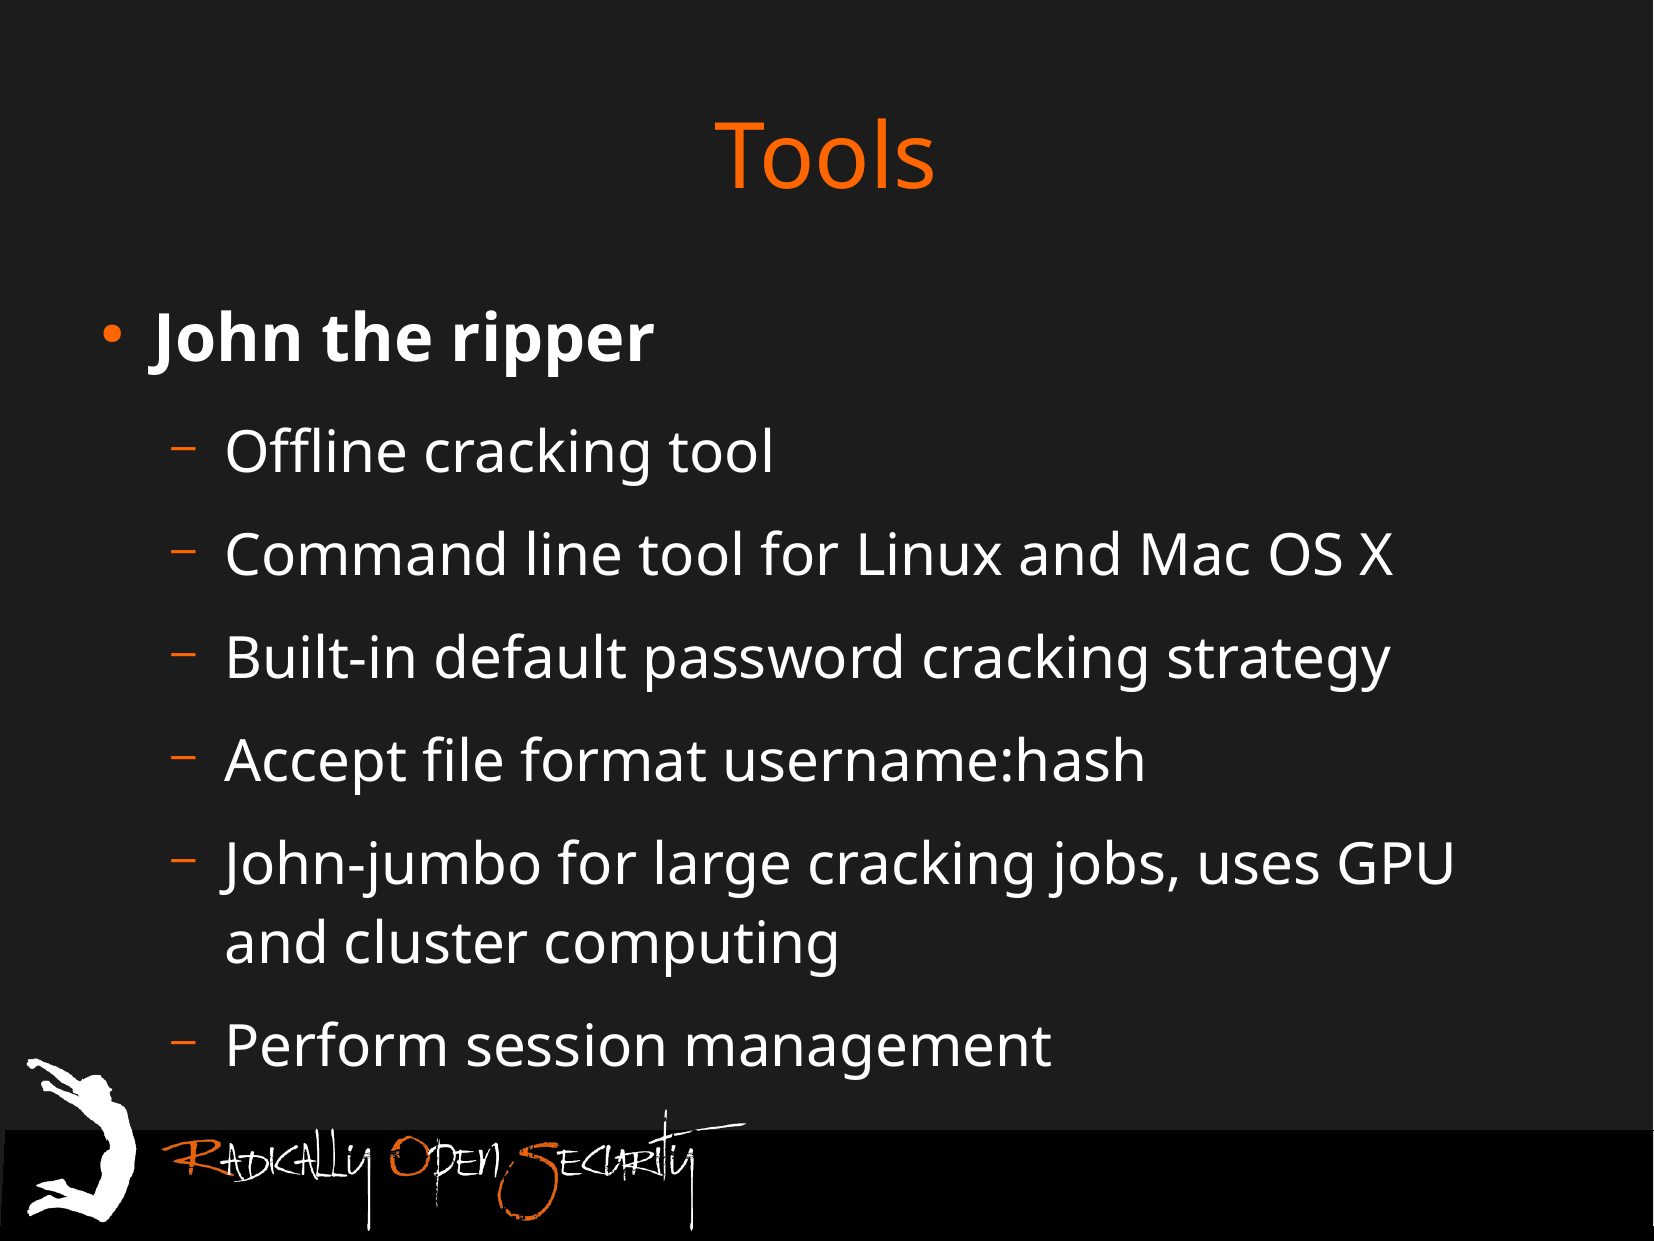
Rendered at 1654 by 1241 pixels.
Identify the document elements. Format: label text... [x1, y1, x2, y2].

title Tools [82, 49, 1571, 257]
list John the ripper Offline cracking tool Command line tool for Linux and Mac OS X Built-in default password cracking strategy Accept file format username:hash John-jumbo for large cracking jobs, uses GPU and cluster computing Perform session management [82, 290, 1571, 1084]
picture [0, 1022, 778, 1241]
